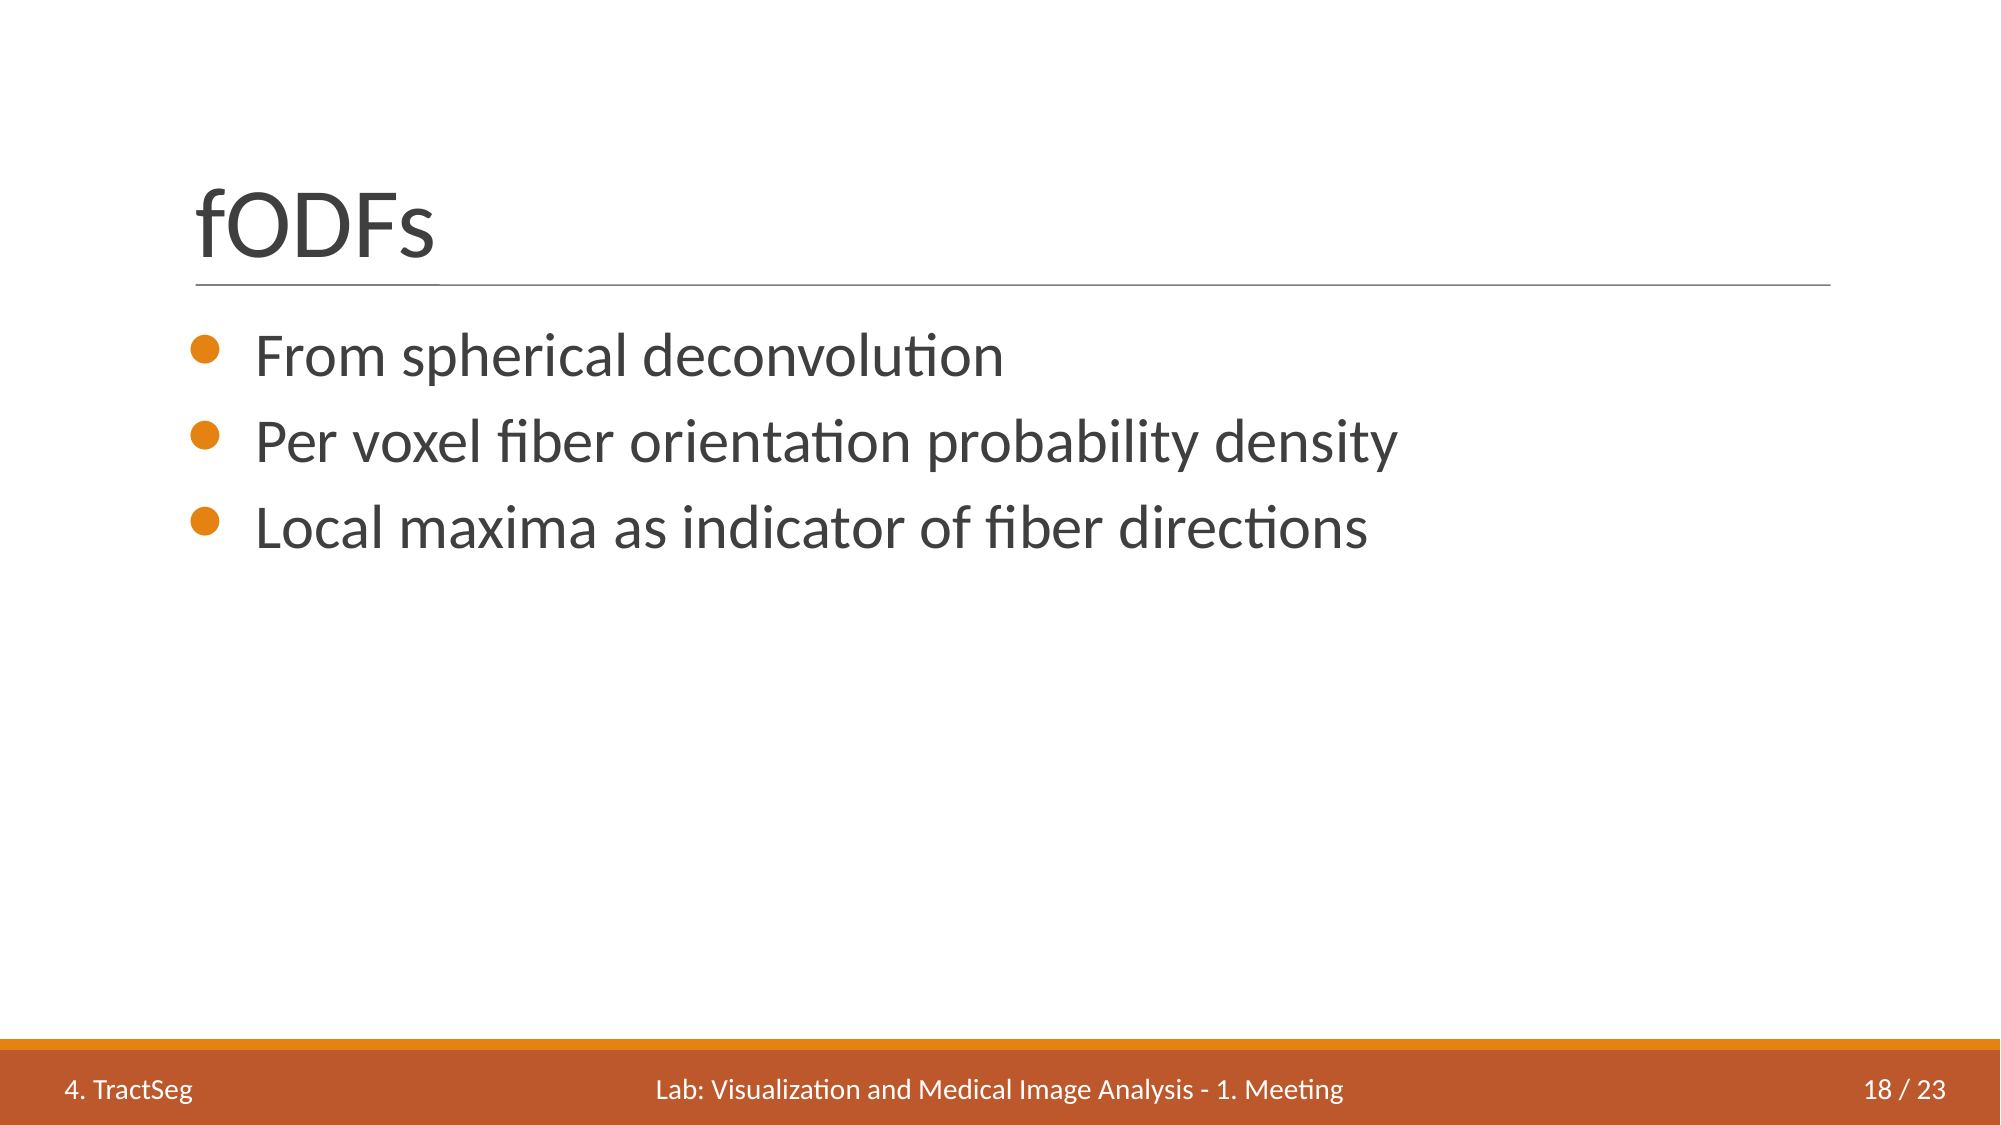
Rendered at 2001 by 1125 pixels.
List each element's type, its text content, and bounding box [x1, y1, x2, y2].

slide_number 4. TractSeg [49, 753, 356, 1125]
list From spherical deconvolution Per voxel fiber orientation probability density Local maxima as indicator of fiber directions [180, 302, 1830, 941]
slide_number 1 / 23 [1741, 753, 1962, 1125]
title fODFs [180, 47, 1830, 285]
slide_number Lab: Visualization and Medical Image Analysis - 1. Meeting [552, 753, 1448, 1125]
